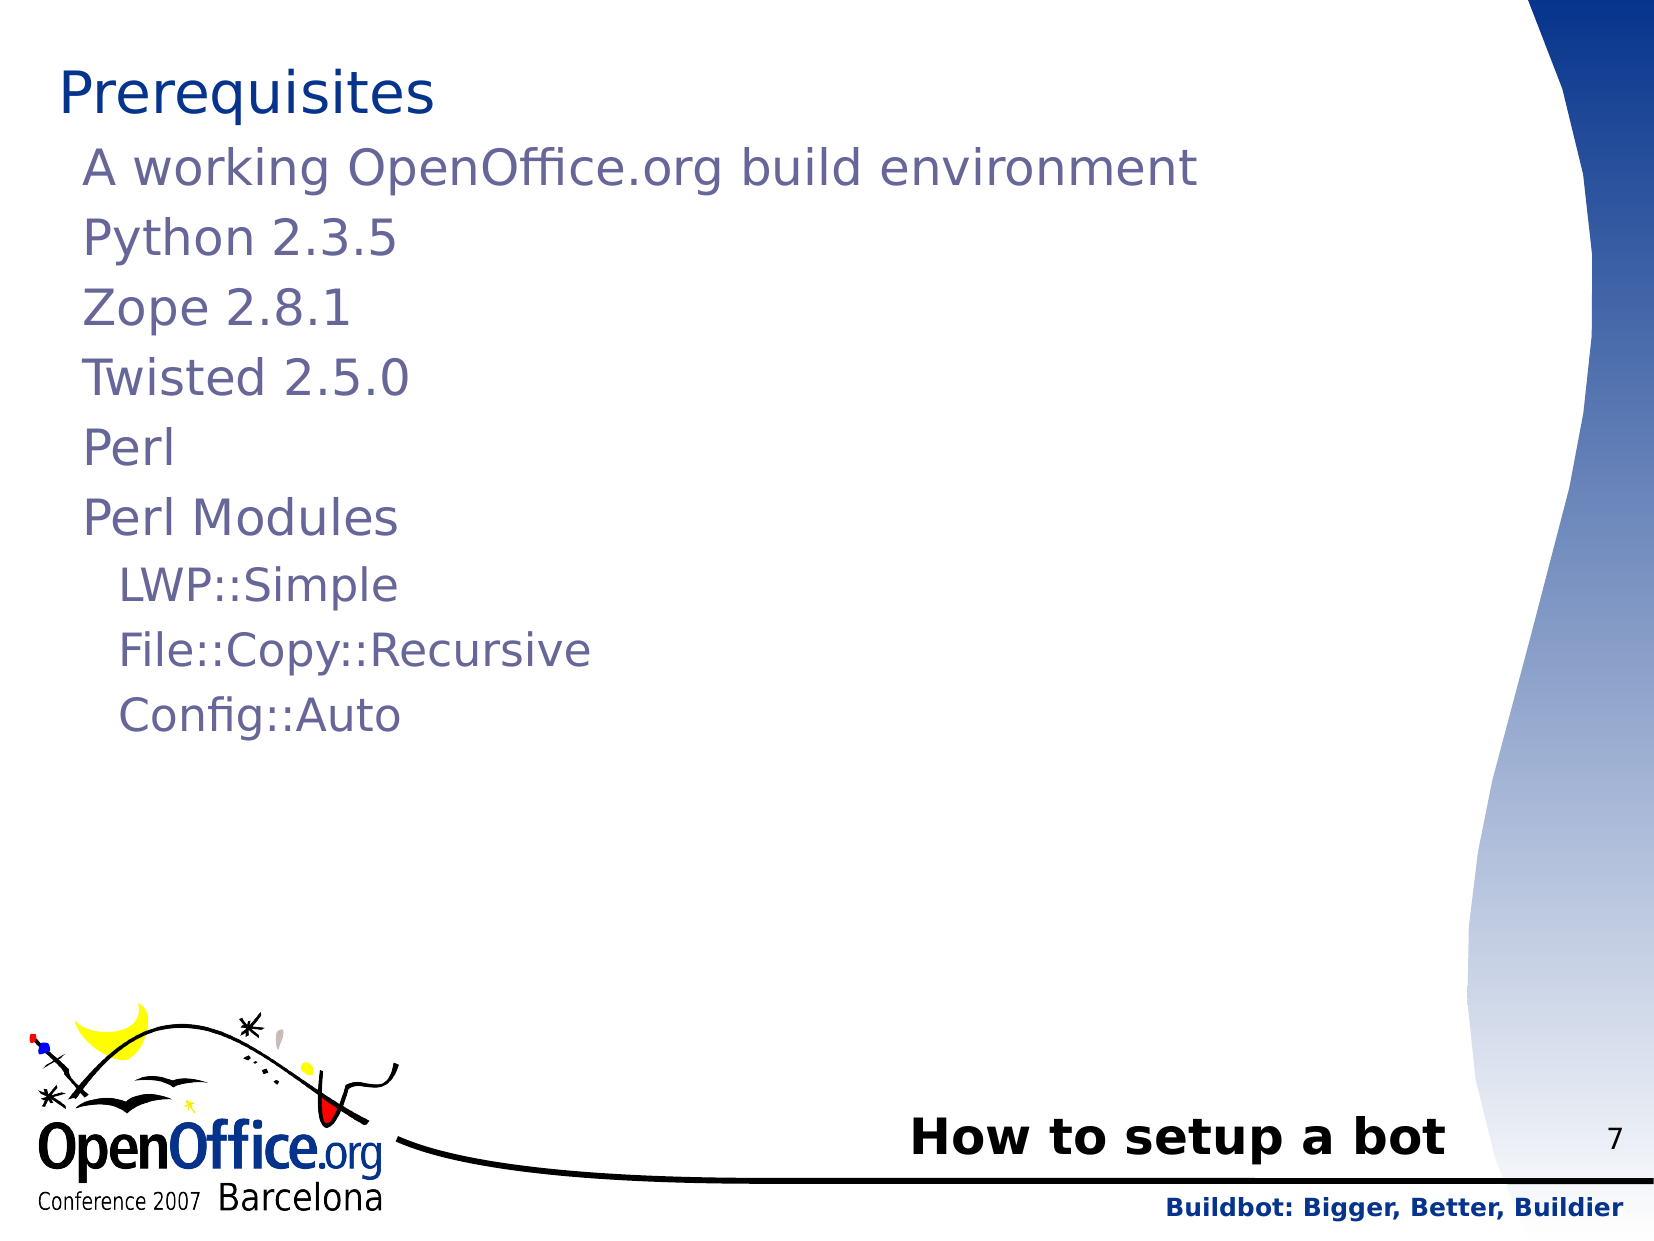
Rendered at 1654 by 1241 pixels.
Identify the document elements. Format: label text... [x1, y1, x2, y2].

title How to setup a bot [531, 1099, 1447, 1174]
list Prerequisites A working OpenOffice.org build environment Python 2.3.5 Zope 2.8.1 Twisted 2.5.0 Perl Perl Modules LWP::Simple File::Copy::Recursive Config::Auto [59, 59, 1418, 931]
picture [29, 1003, 399, 1211]
